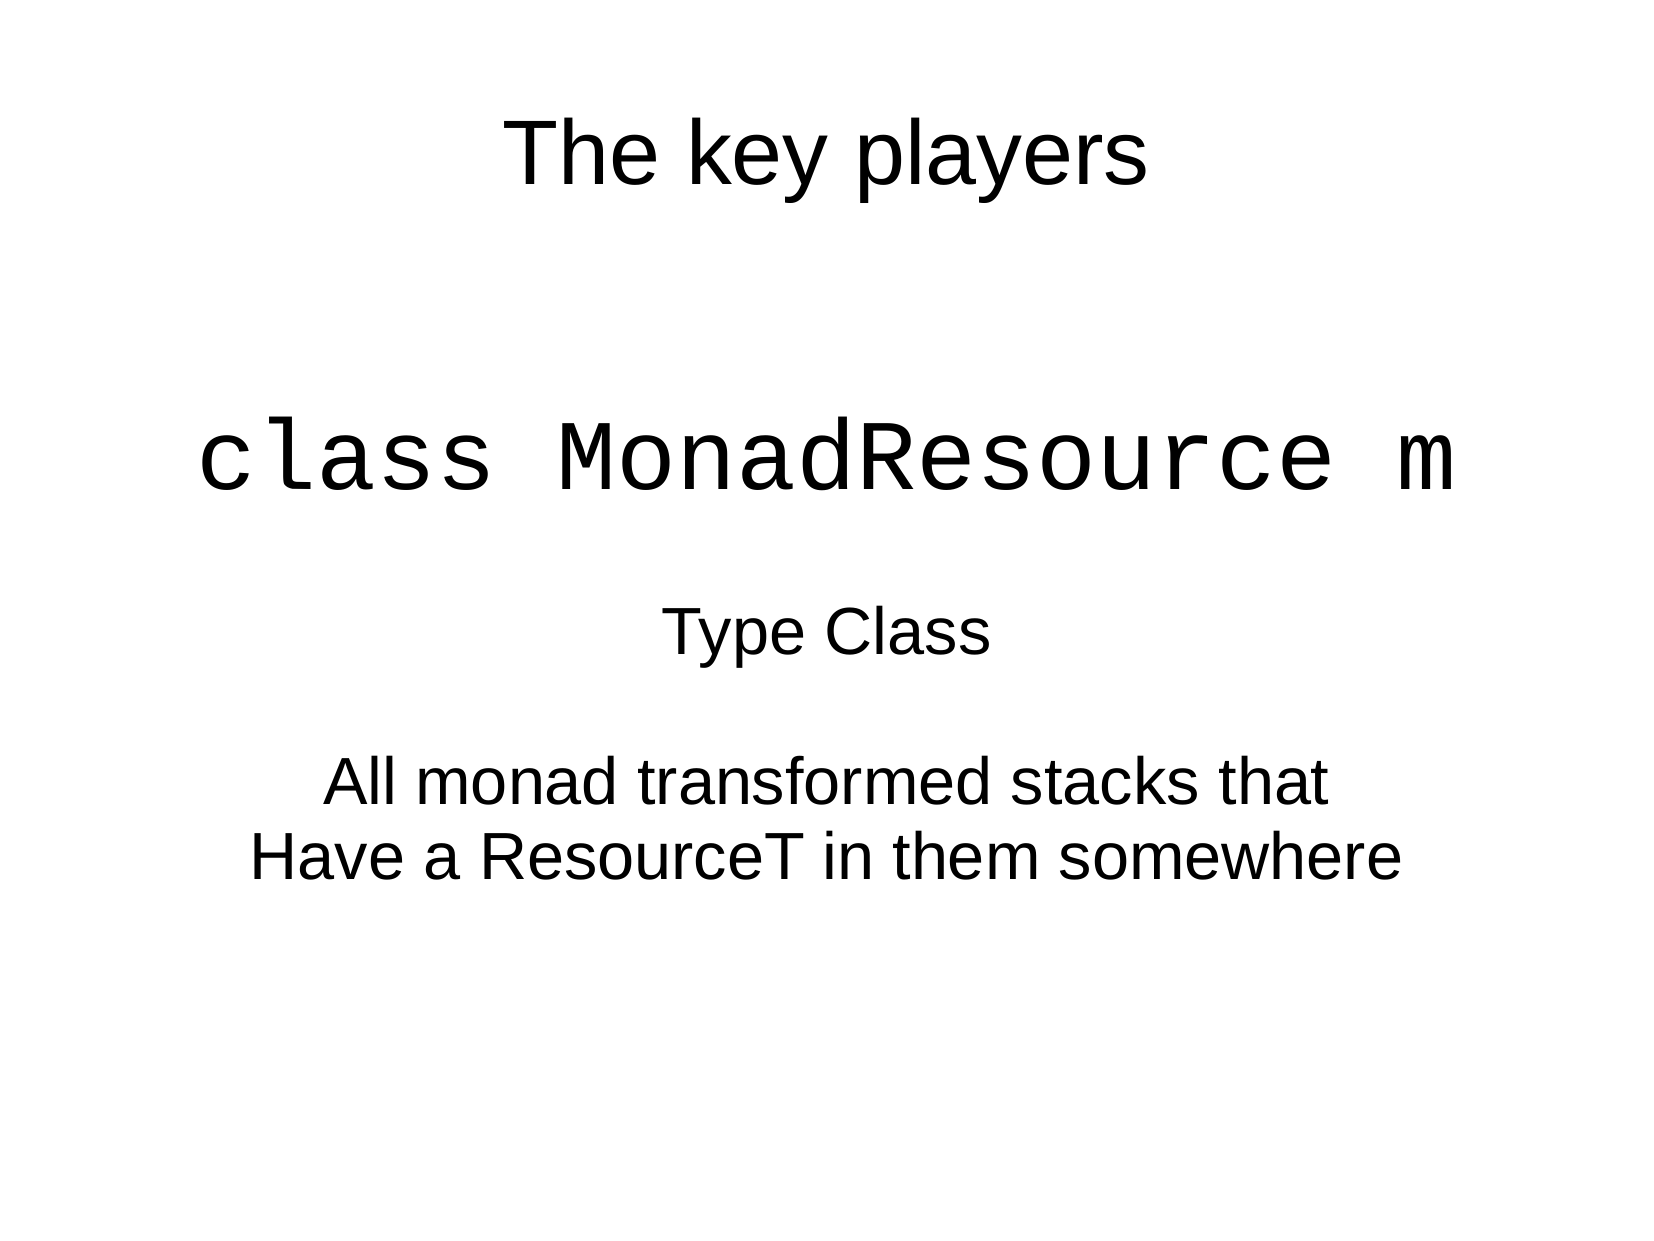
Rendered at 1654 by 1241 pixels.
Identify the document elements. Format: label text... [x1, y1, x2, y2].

title The key players [82, 49, 1571, 257]
subtitle class MonadResource m Type Class All monad transformed stacks that Have a ResourceT in them somewhere [82, 290, 1571, 1010]
